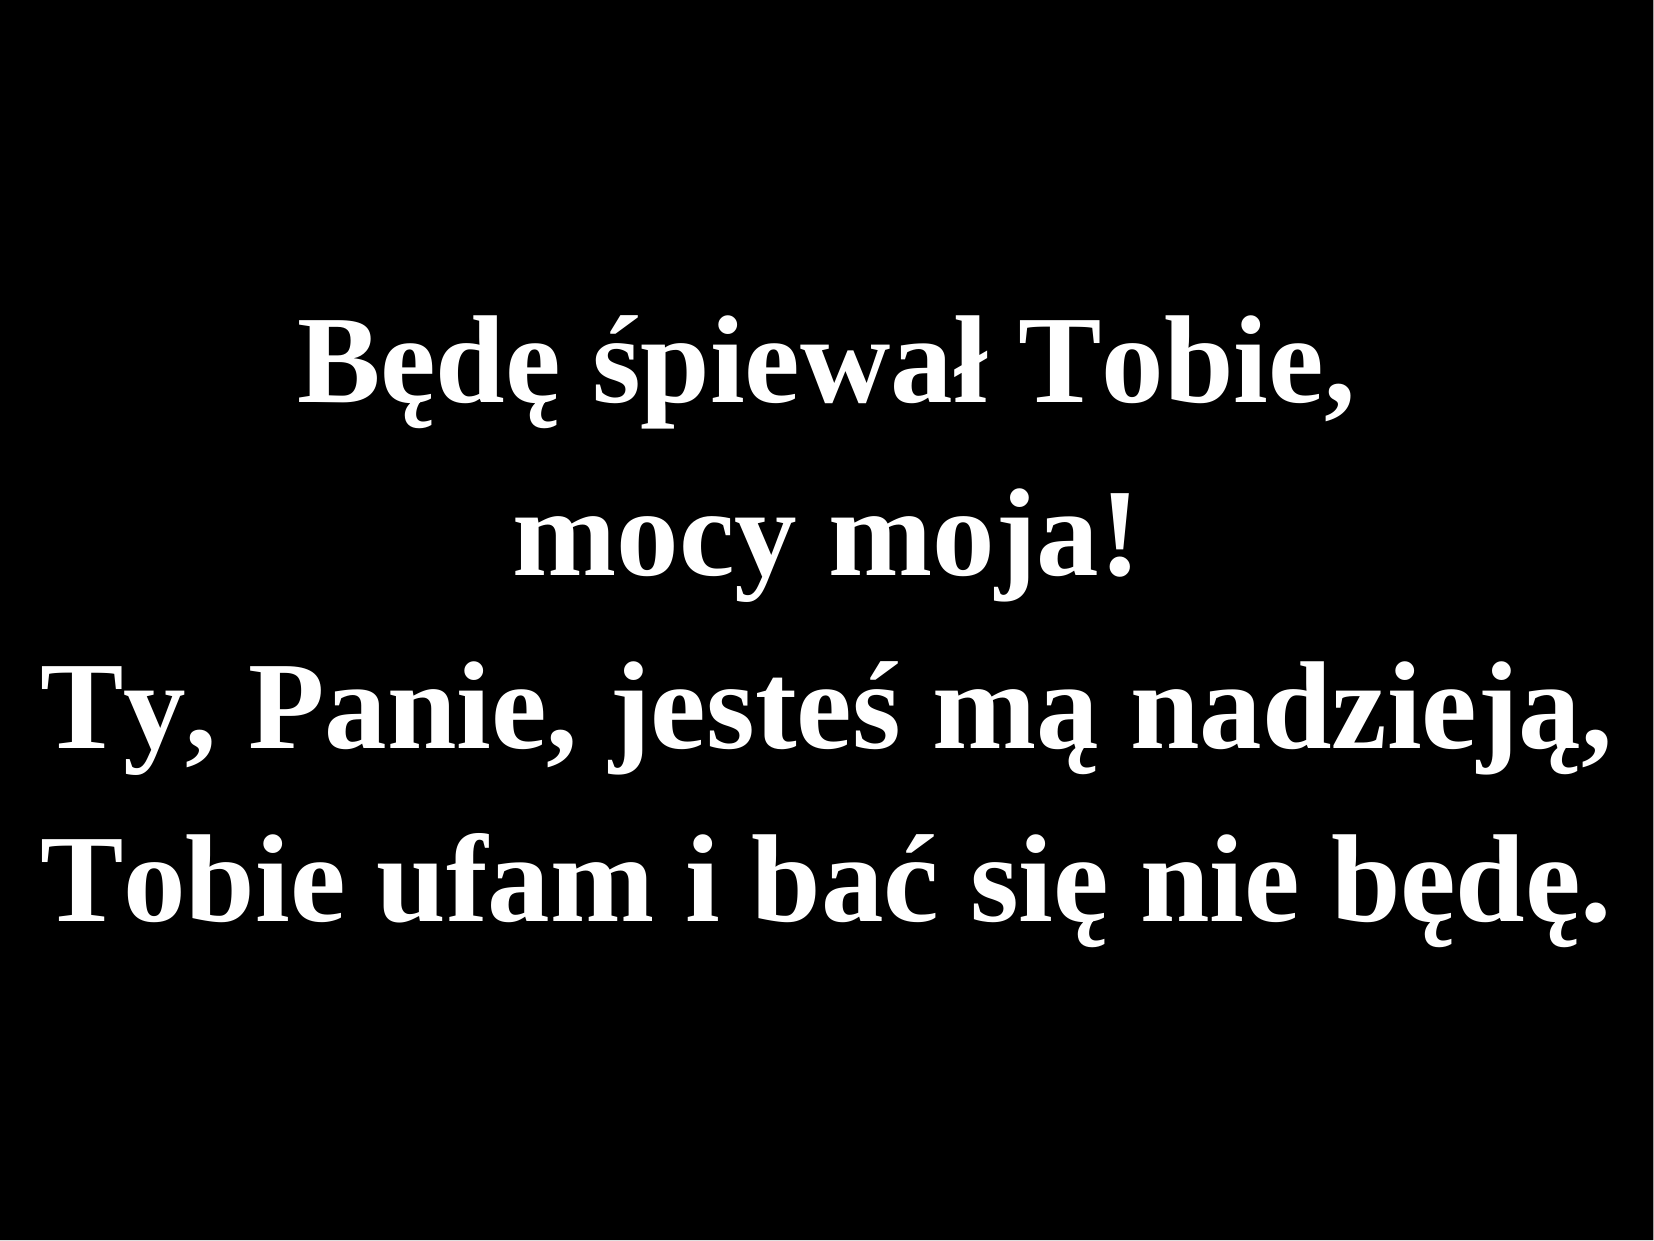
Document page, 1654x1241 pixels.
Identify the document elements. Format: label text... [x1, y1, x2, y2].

title Będę śpiewał Tobie, ppp mocy moja! ppp Ty, Panie, jesteś mą nadzieją, ppp Tobie ufam i bać się nie będę. [0, 0, 1654, 1241]
